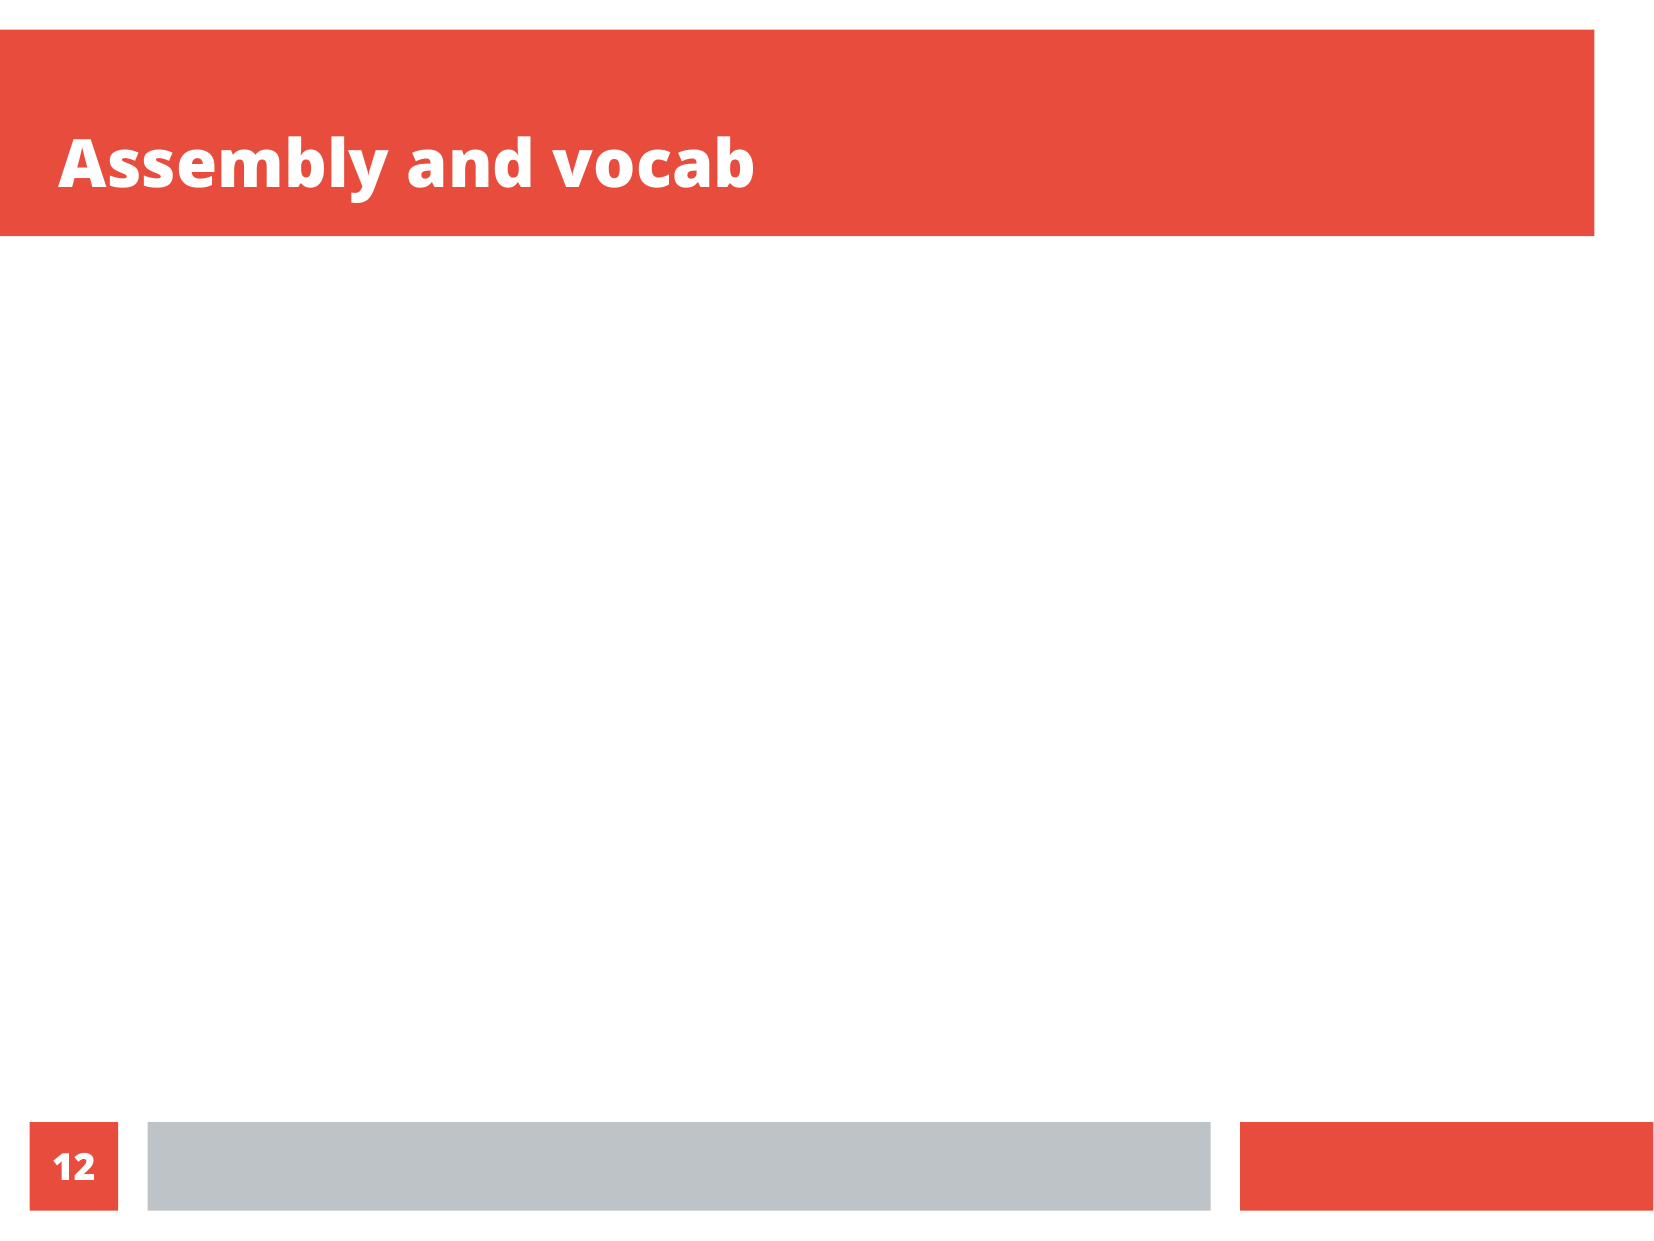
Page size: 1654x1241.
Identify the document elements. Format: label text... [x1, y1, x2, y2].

title Assembly and vocab [59, 59, 1595, 207]
